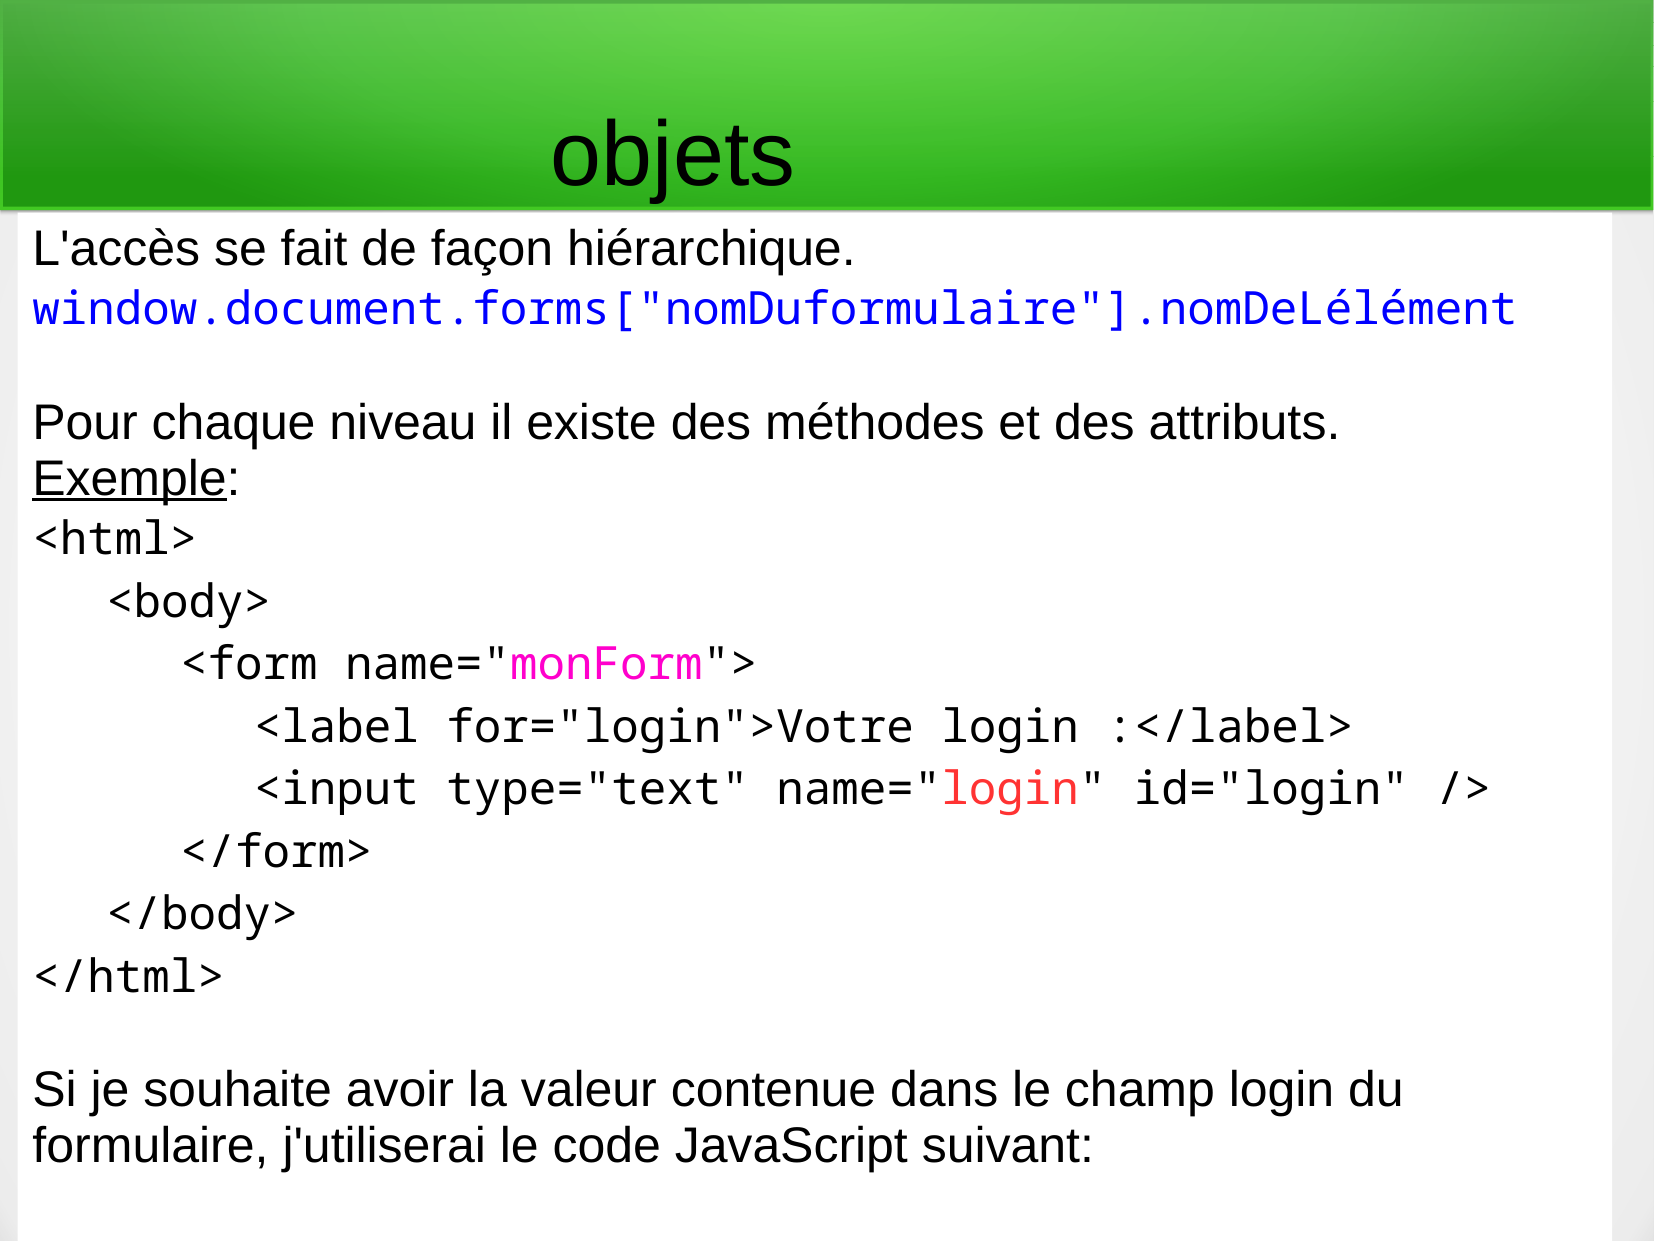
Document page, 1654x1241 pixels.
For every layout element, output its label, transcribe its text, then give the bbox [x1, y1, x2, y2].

title objets [82, 94, 1264, 212]
text_box L'accès se fait de façon hiérarchique. window.document.forms["nomDuformulaire"].nomDeLélément Pour chaque niveau il existe des méthodes et des attributs. Exemple: <html> <body> <form name="monForm"> <label for="login">Votre login :</label> <input type="text" name="login" id="login" /> </form> </body> </html> Si je souhaite avoir la valeur contenue dans le champ login du formulaire, j'utiliserai le code JavaScript suivant: leLogin=window.document.forms["monForm"].login.value; [17, 212, 1613, 1241]
